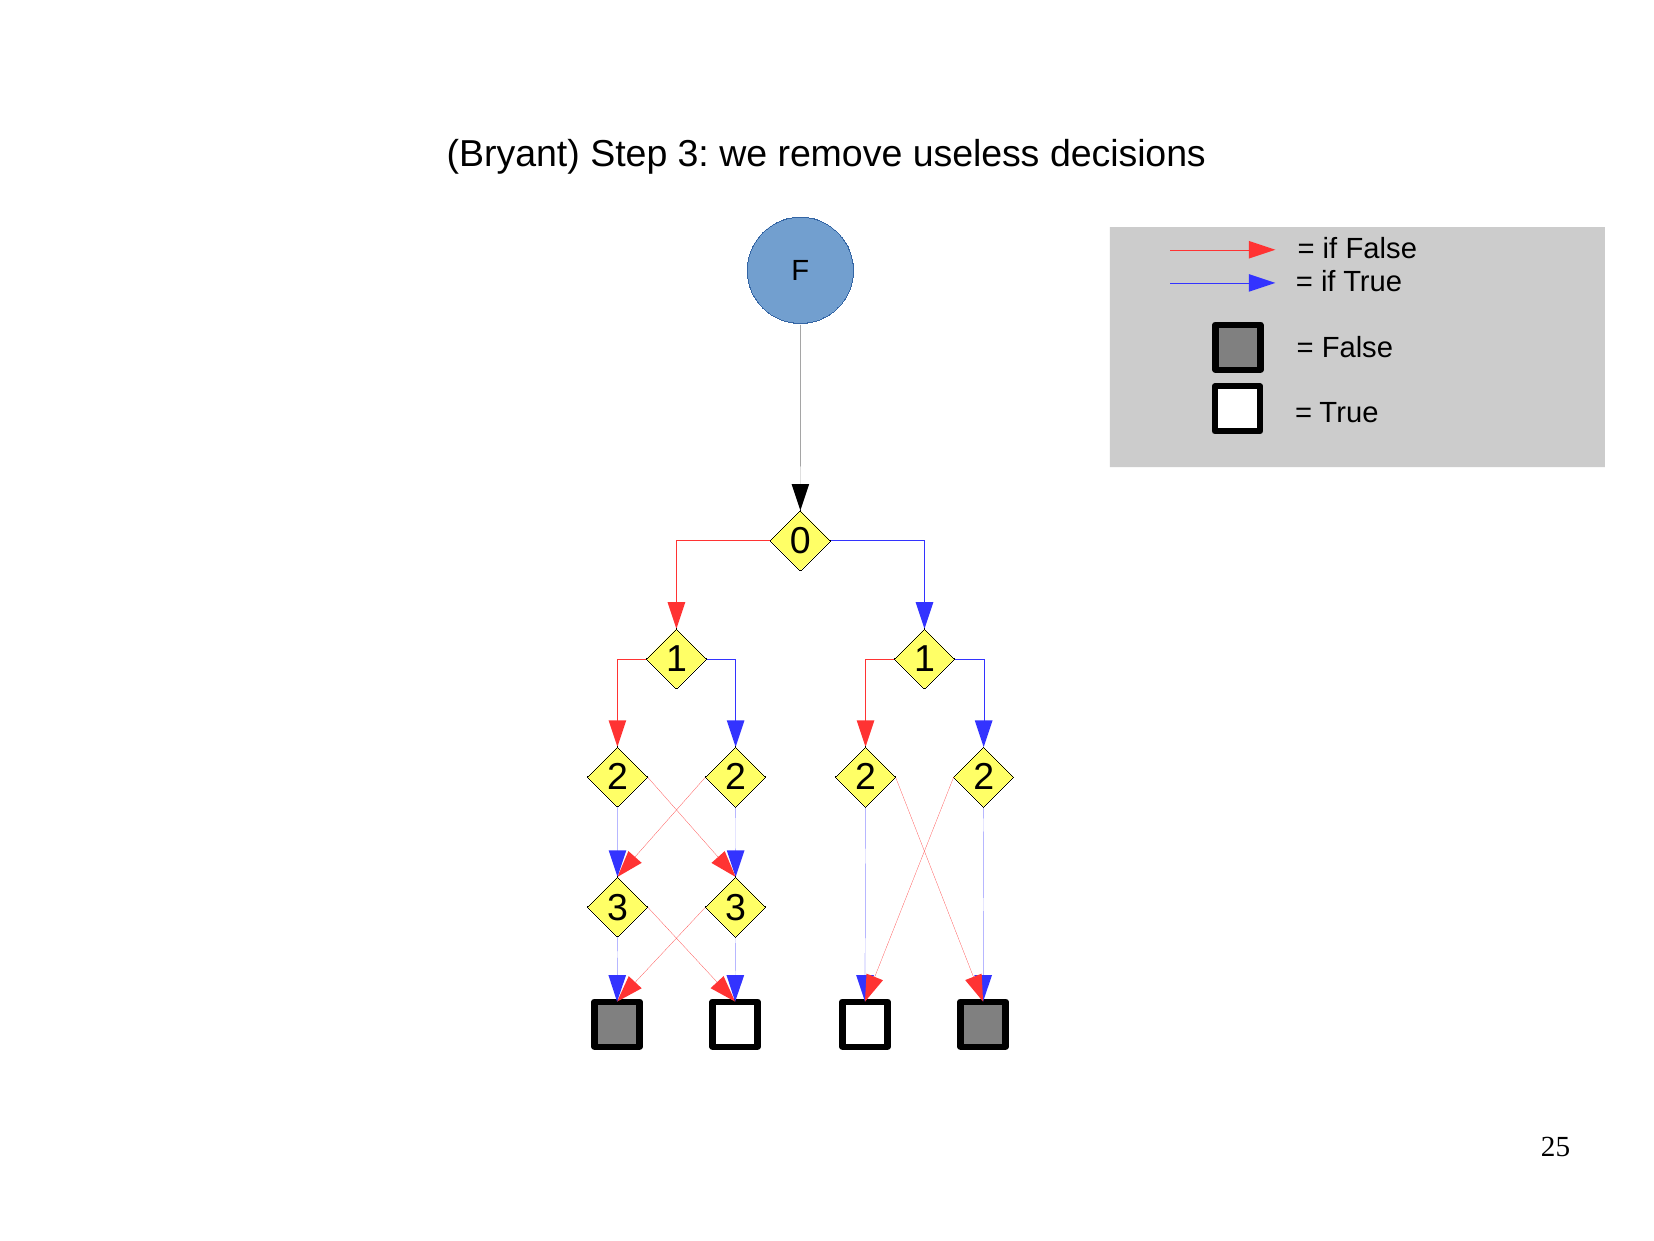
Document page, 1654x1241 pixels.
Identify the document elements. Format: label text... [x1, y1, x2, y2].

text_box [842, 1001, 888, 1047]
text_box [960, 1001, 1006, 1047]
text_box 2 [705, 746, 766, 808]
text_box 3 [705, 876, 766, 938]
text_box 3 [587, 876, 648, 937]
text_box = if False = if True = False = True [1109, 227, 1605, 468]
text_box 2 [953, 747, 1014, 808]
text_box 2 [587, 746, 648, 807]
text_box 1 [894, 628, 955, 689]
text_box 2 [835, 746, 896, 808]
title (Bryant) Step 3: we remove useless decisions [82, 49, 1571, 257]
text_box [1215, 324, 1261, 370]
text_box [594, 1001, 640, 1047]
text_box F [747, 217, 854, 324]
text_box [712, 1001, 758, 1047]
text_box [1215, 386, 1261, 432]
text_box 1 [646, 628, 707, 689]
text_box 0 [770, 510, 831, 571]
